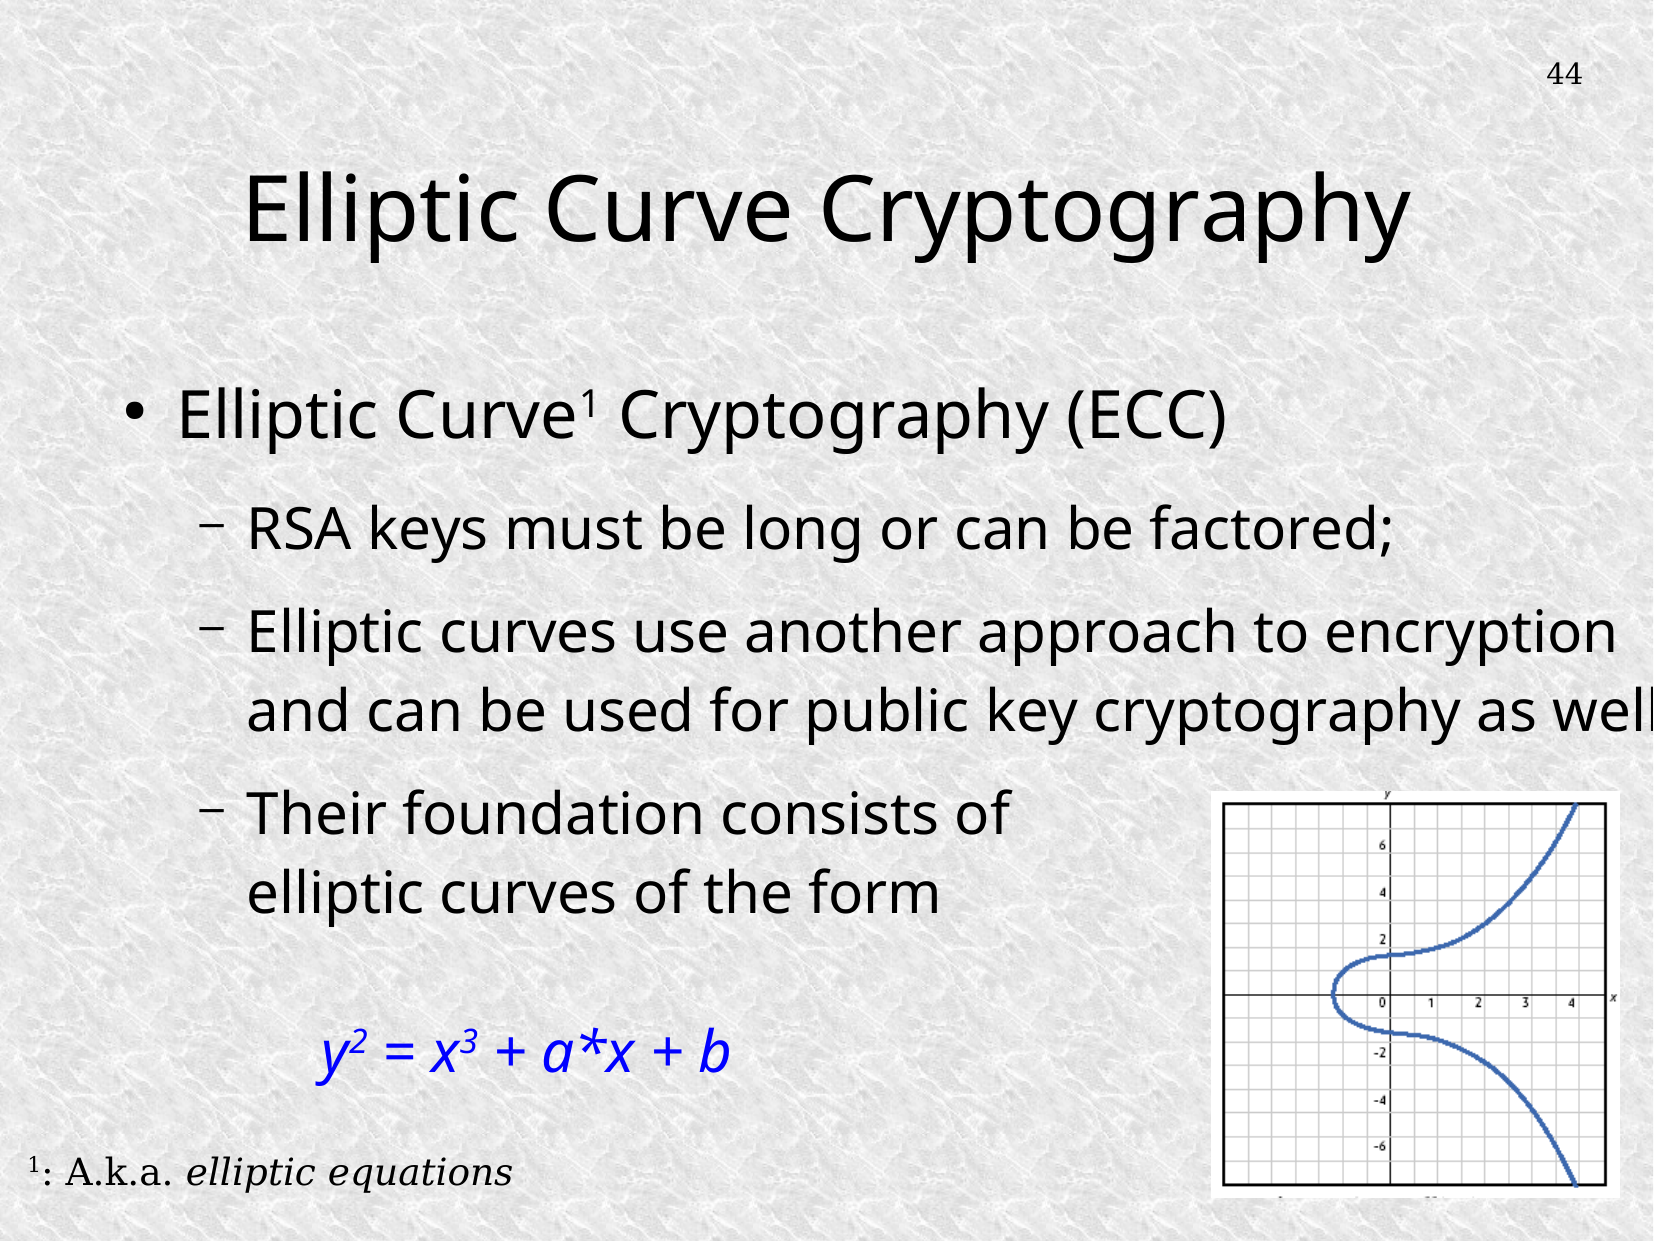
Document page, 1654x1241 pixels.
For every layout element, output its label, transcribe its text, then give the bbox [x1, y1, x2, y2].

picture [0, 0, 1654, 1241]
title Elliptic Curve Cryptography [121, 102, 1533, 311]
list Elliptic Curve1 Cryptography (ECC) RSA keys must be long or can be factored; Elliptic curves use another approach to encryption and can be used for public key cryptography as well. Their foundation consists of elliptic curves of the form y2 = x3 + a*x + b [105, 367, 1653, 1066]
text_box 1: A.k.a. elliptic equations [27, 1150, 514, 1196]
